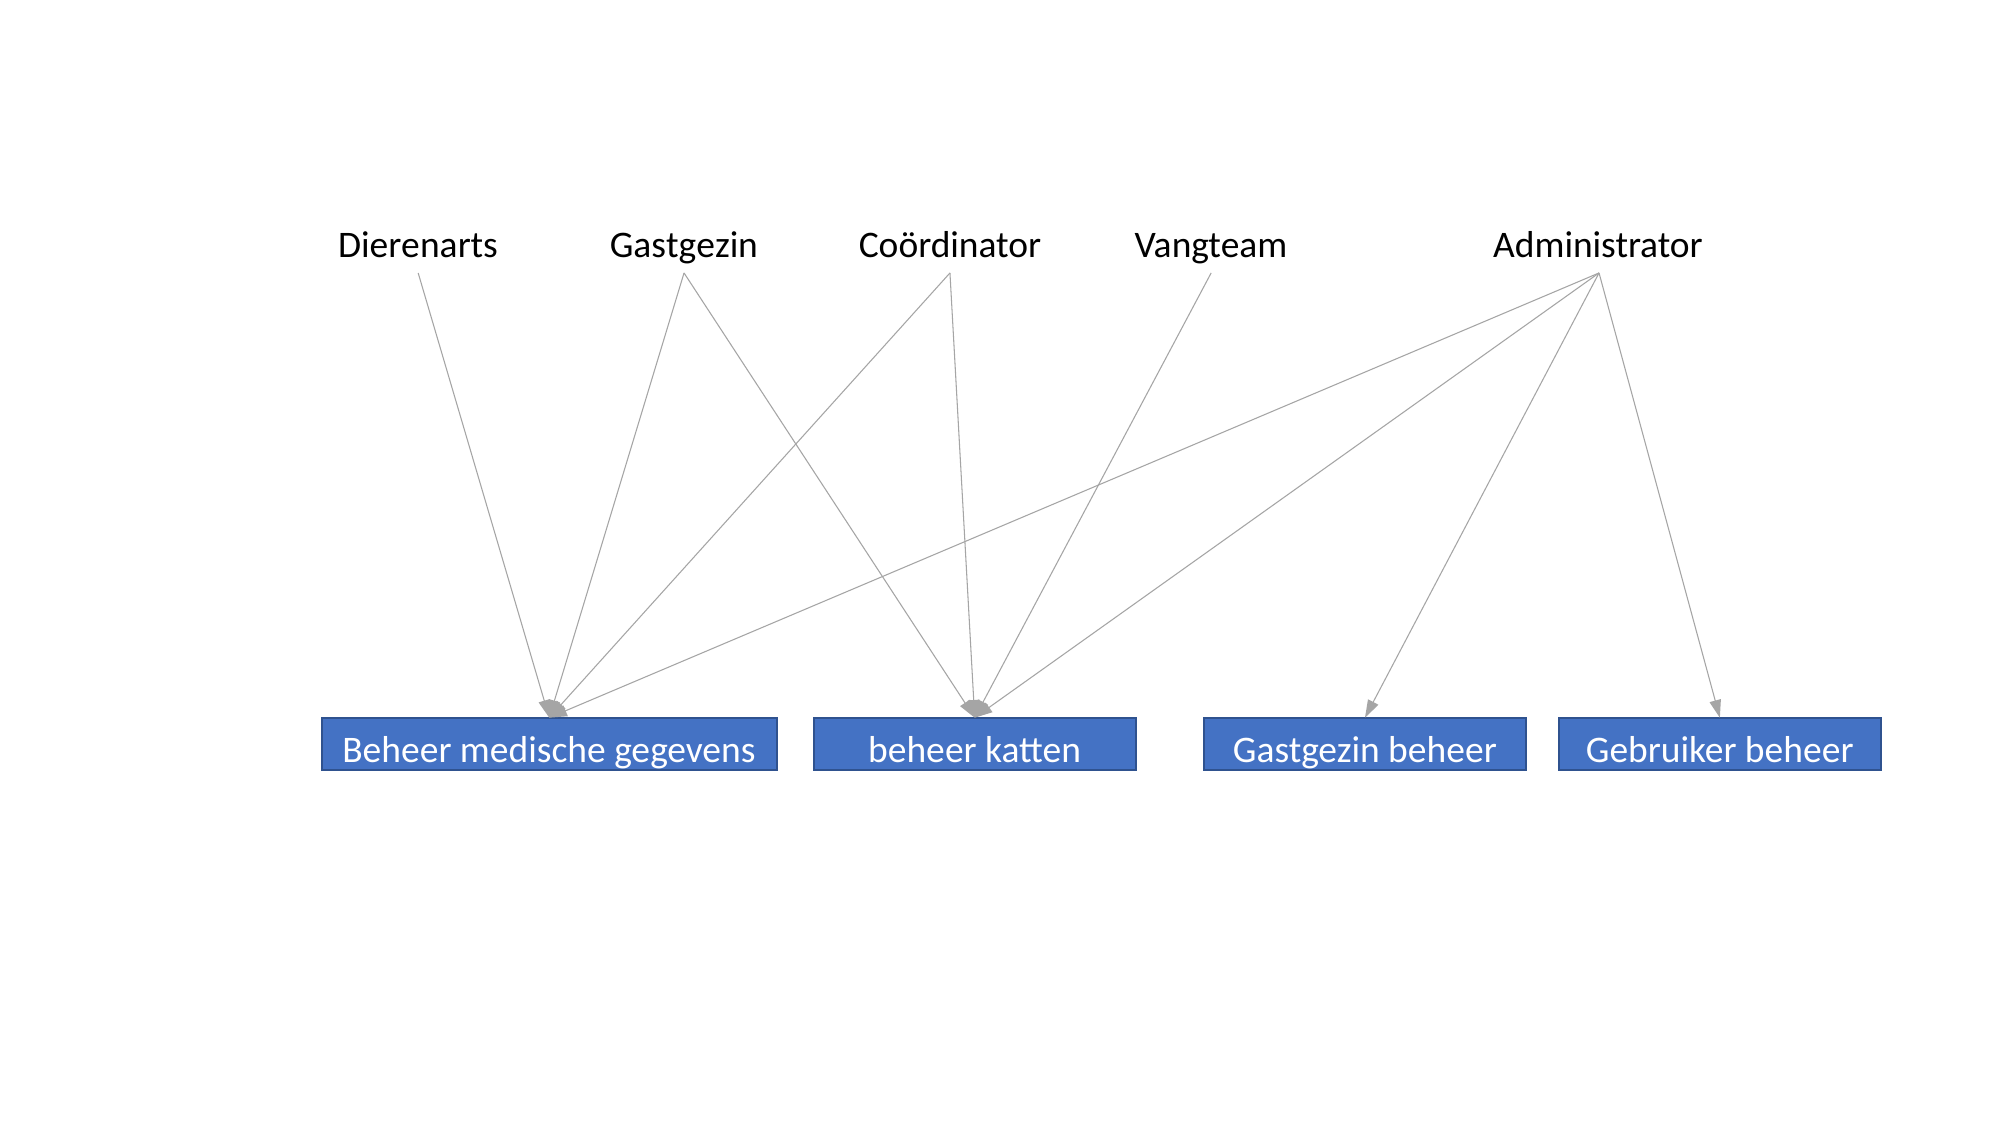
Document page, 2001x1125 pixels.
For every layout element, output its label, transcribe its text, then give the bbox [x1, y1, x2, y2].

text_box Administrator [1478, 212, 1720, 273]
text_box Dierenarts [297, 212, 539, 273]
text_box Gebruiker beheer [1559, 718, 1881, 770]
text_box beheer katten [814, 718, 1136, 770]
text_box Gastgezin [563, 212, 805, 273]
text_box Coördinator [829, 212, 1071, 273]
text_box Gastgezin beheer [1204, 718, 1526, 770]
text_box Vangteam [1090, 212, 1332, 273]
text_box Beheer medische gegevens [322, 718, 777, 770]
